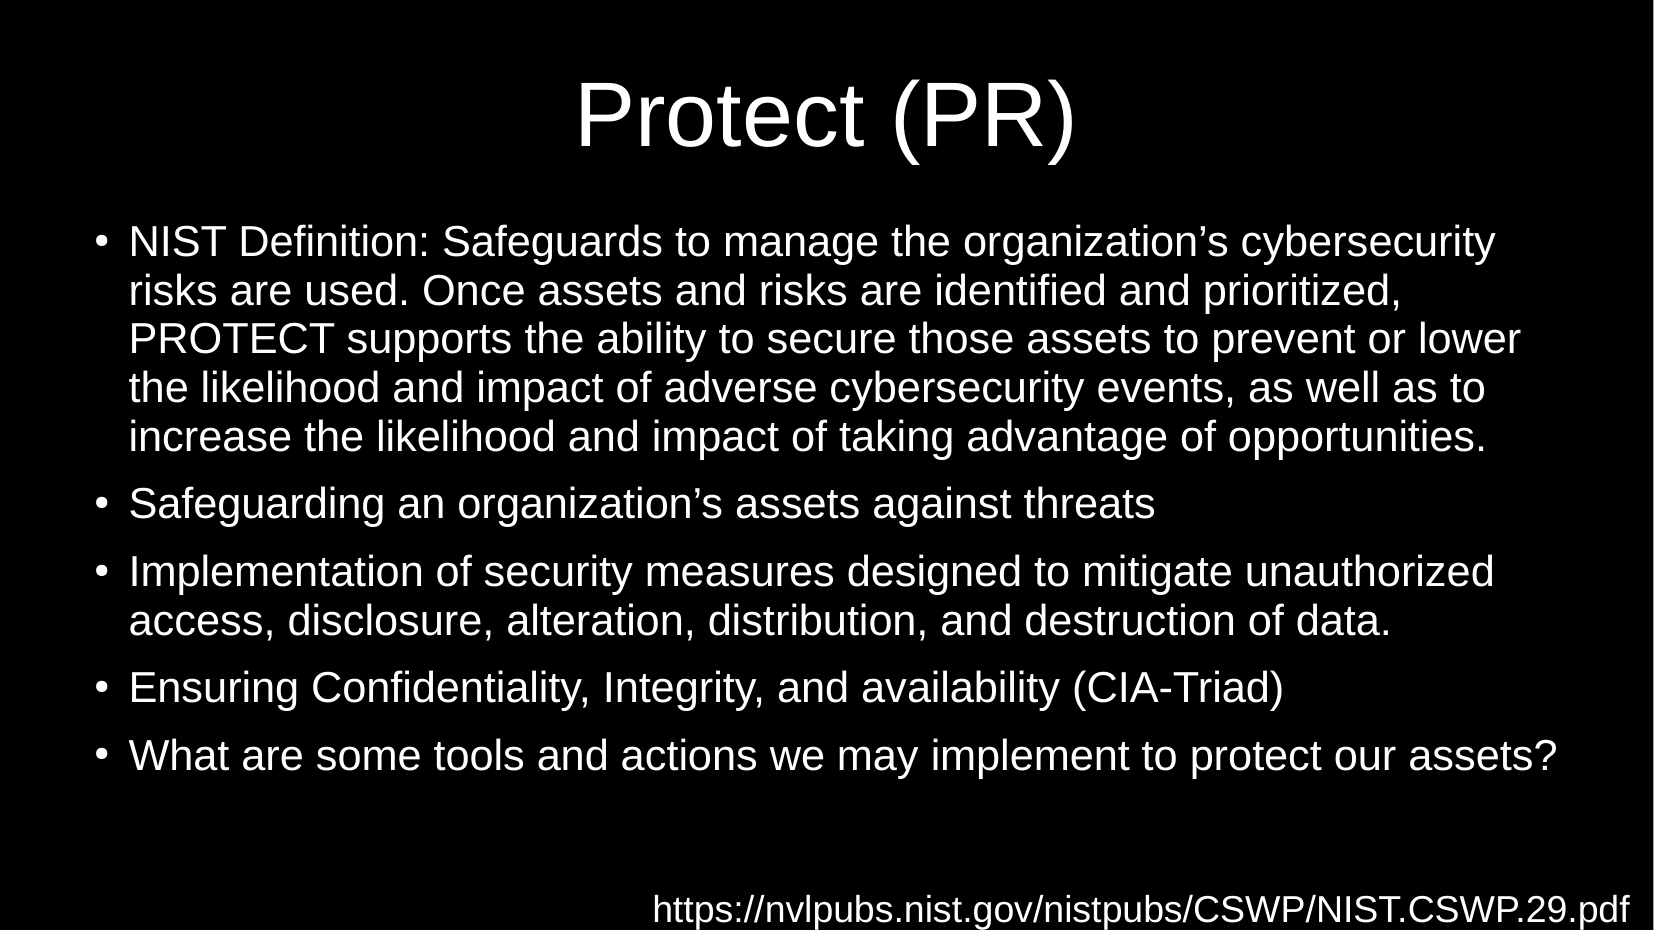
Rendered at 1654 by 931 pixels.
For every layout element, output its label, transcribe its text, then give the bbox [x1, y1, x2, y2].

list NIST Definition: Safeguards to manage the organization’s cybersecurity risks are used. Once assets and risks are identified and prioritized, PROTECT supports the ability to secure those assets to prevent or lower the likelihood and impact of adverse cybersecurity events, as well as to increase the likelihood and impact of taking advantage of opportunities. Safeguarding an organization’s assets against threats Implementation of security measures designed to mitigate unauthorized access, disclosure, alteration, distribution, and destruction of data. Ensuring Confidentiality, Integrity, and availability (CIA-Triad) What are some tools and actions we may implement to protect our assets? [82, 217, 1571, 863]
title Protect (PR) [82, 37, 1571, 193]
text_box https://nvlpubs.nist.gov/nistpubs/CSWP/NIST.CSWP.29.pdf [637, 880, 1654, 931]
